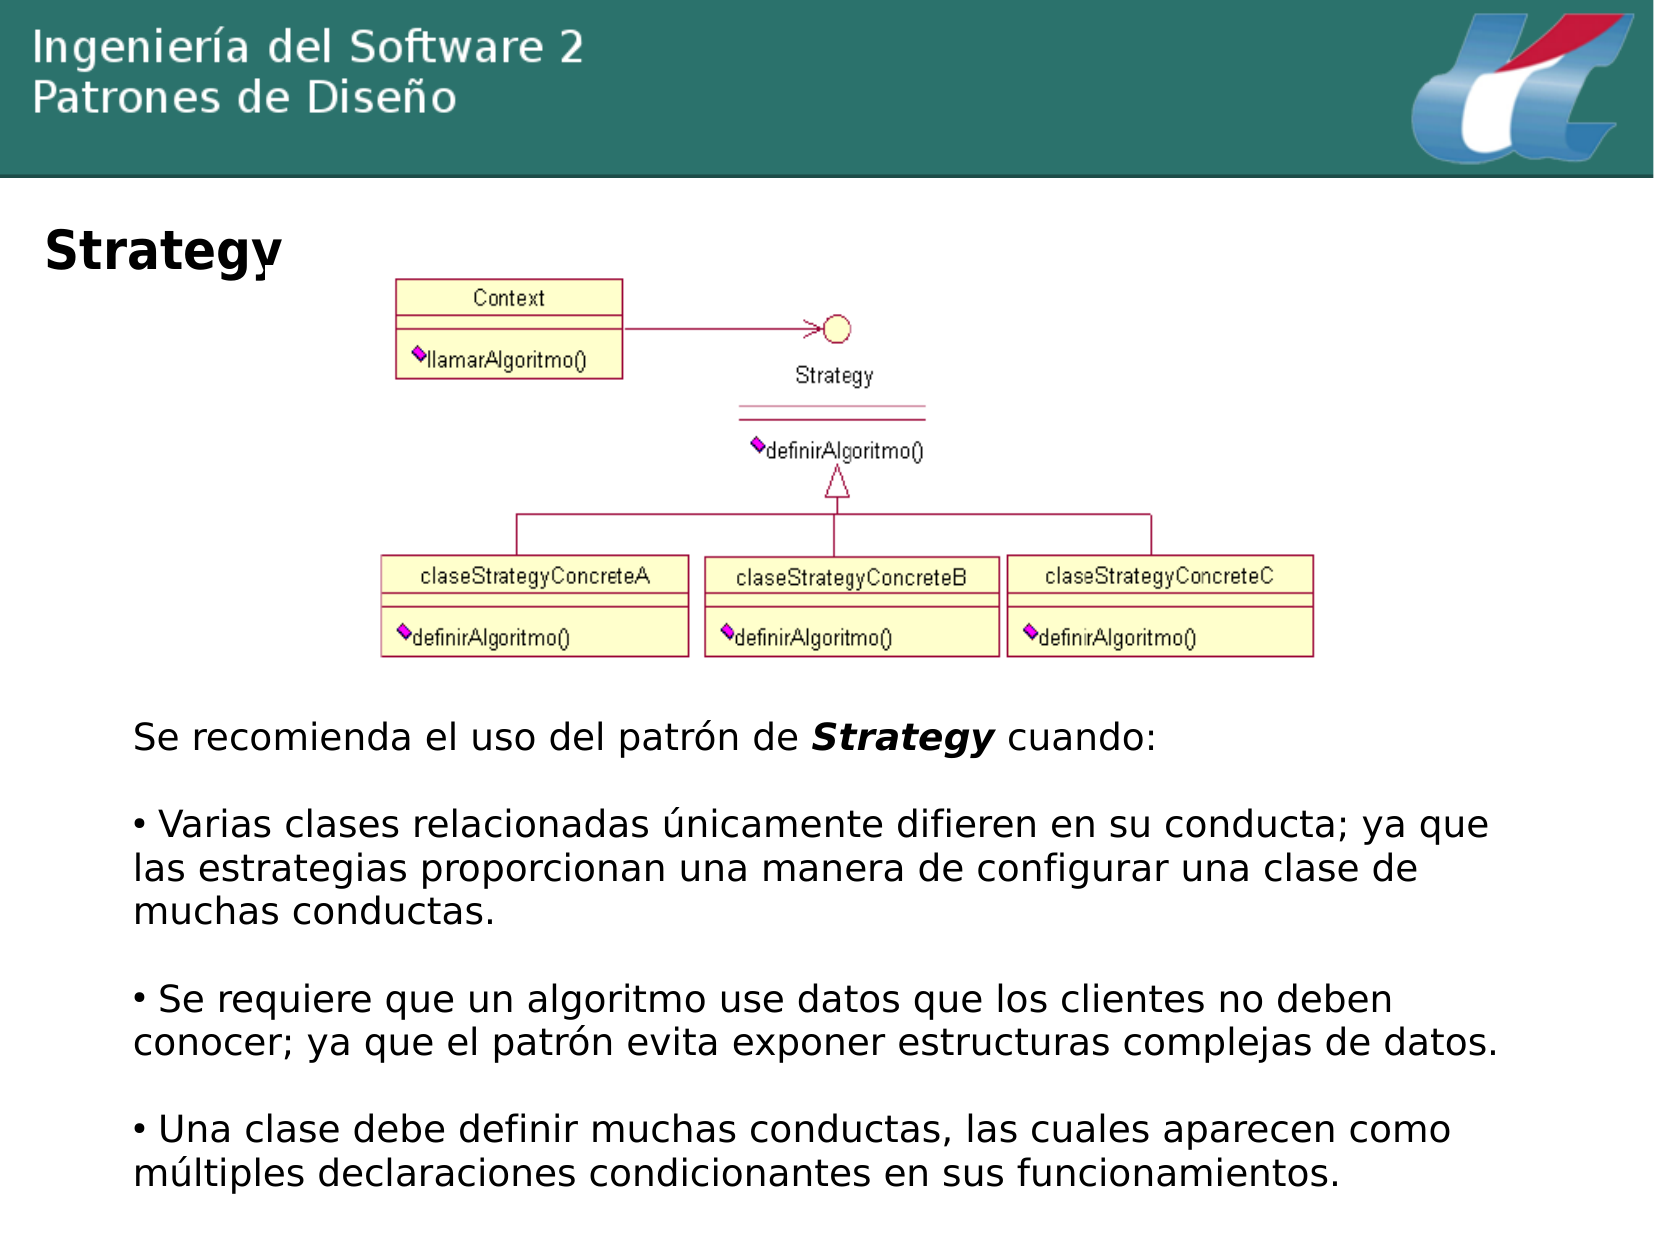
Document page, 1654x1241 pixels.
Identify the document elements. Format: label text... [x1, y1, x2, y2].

picture [265, 265, 1364, 680]
picture [0, 0, 1654, 178]
text_box Strategy [29, 211, 1625, 290]
text_box Se recomienda el uso del patrón de Strategy cuando: Varias clases relacionadas únicamente difieren en su conducta; ya que las estrategias proporcionan una manera de configurar una clase de muchas conductas. Se requiere que un algoritmo use datos que los clientes no deben conocer; ya que el patrón evita exponer estructuras complejas de datos. Una clase debe definir muchas conductas, las cuales aparecen como múltiples declaraciones condicionantes en sus funcionamientos. [118, 708, 1566, 1203]
